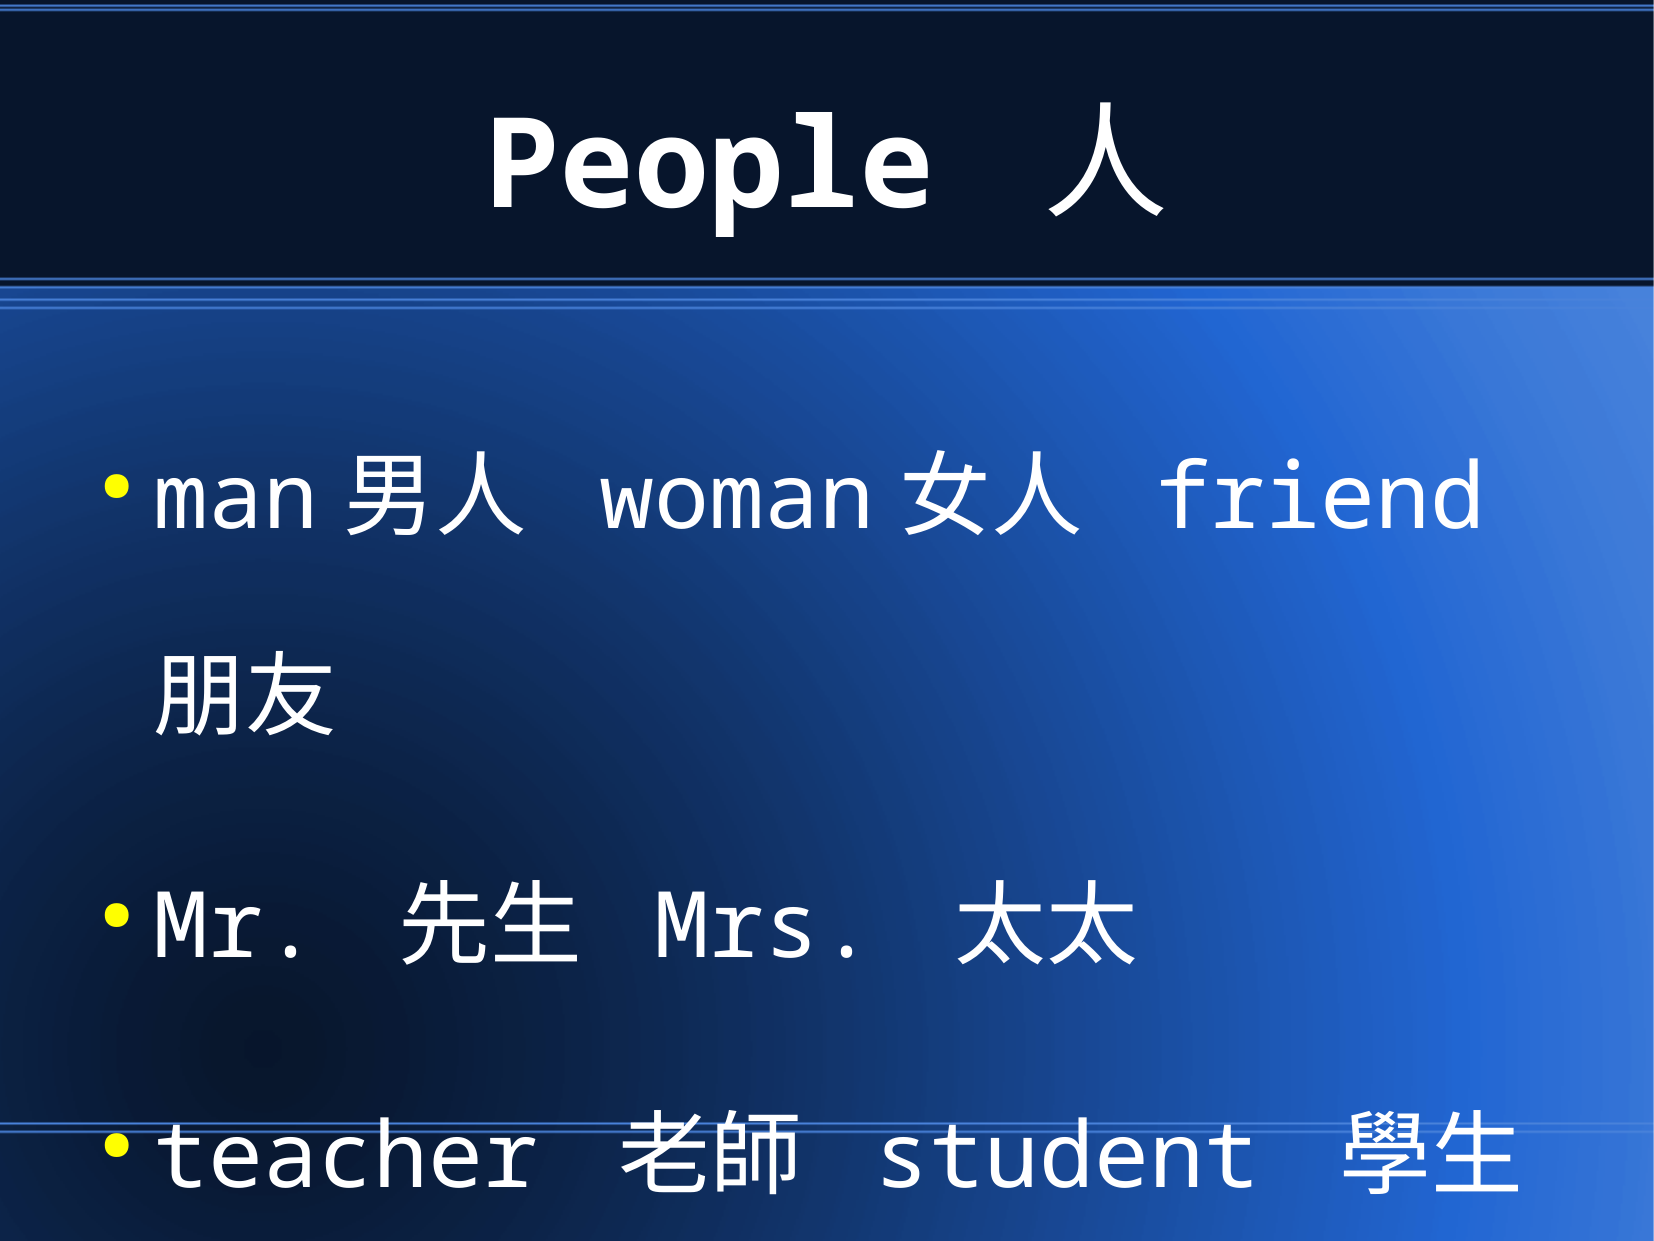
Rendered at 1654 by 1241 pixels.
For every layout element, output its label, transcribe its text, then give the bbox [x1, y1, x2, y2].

title People 人 [82, 49, 1571, 257]
list man男人 woman女人 friend朋友 Mr. 先生 Mrs. 太太 teacher 老師 student 學生 doctor醫生 driver司機 [82, 355, 1571, 1241]
picture [0, 0, 1654, 1241]
